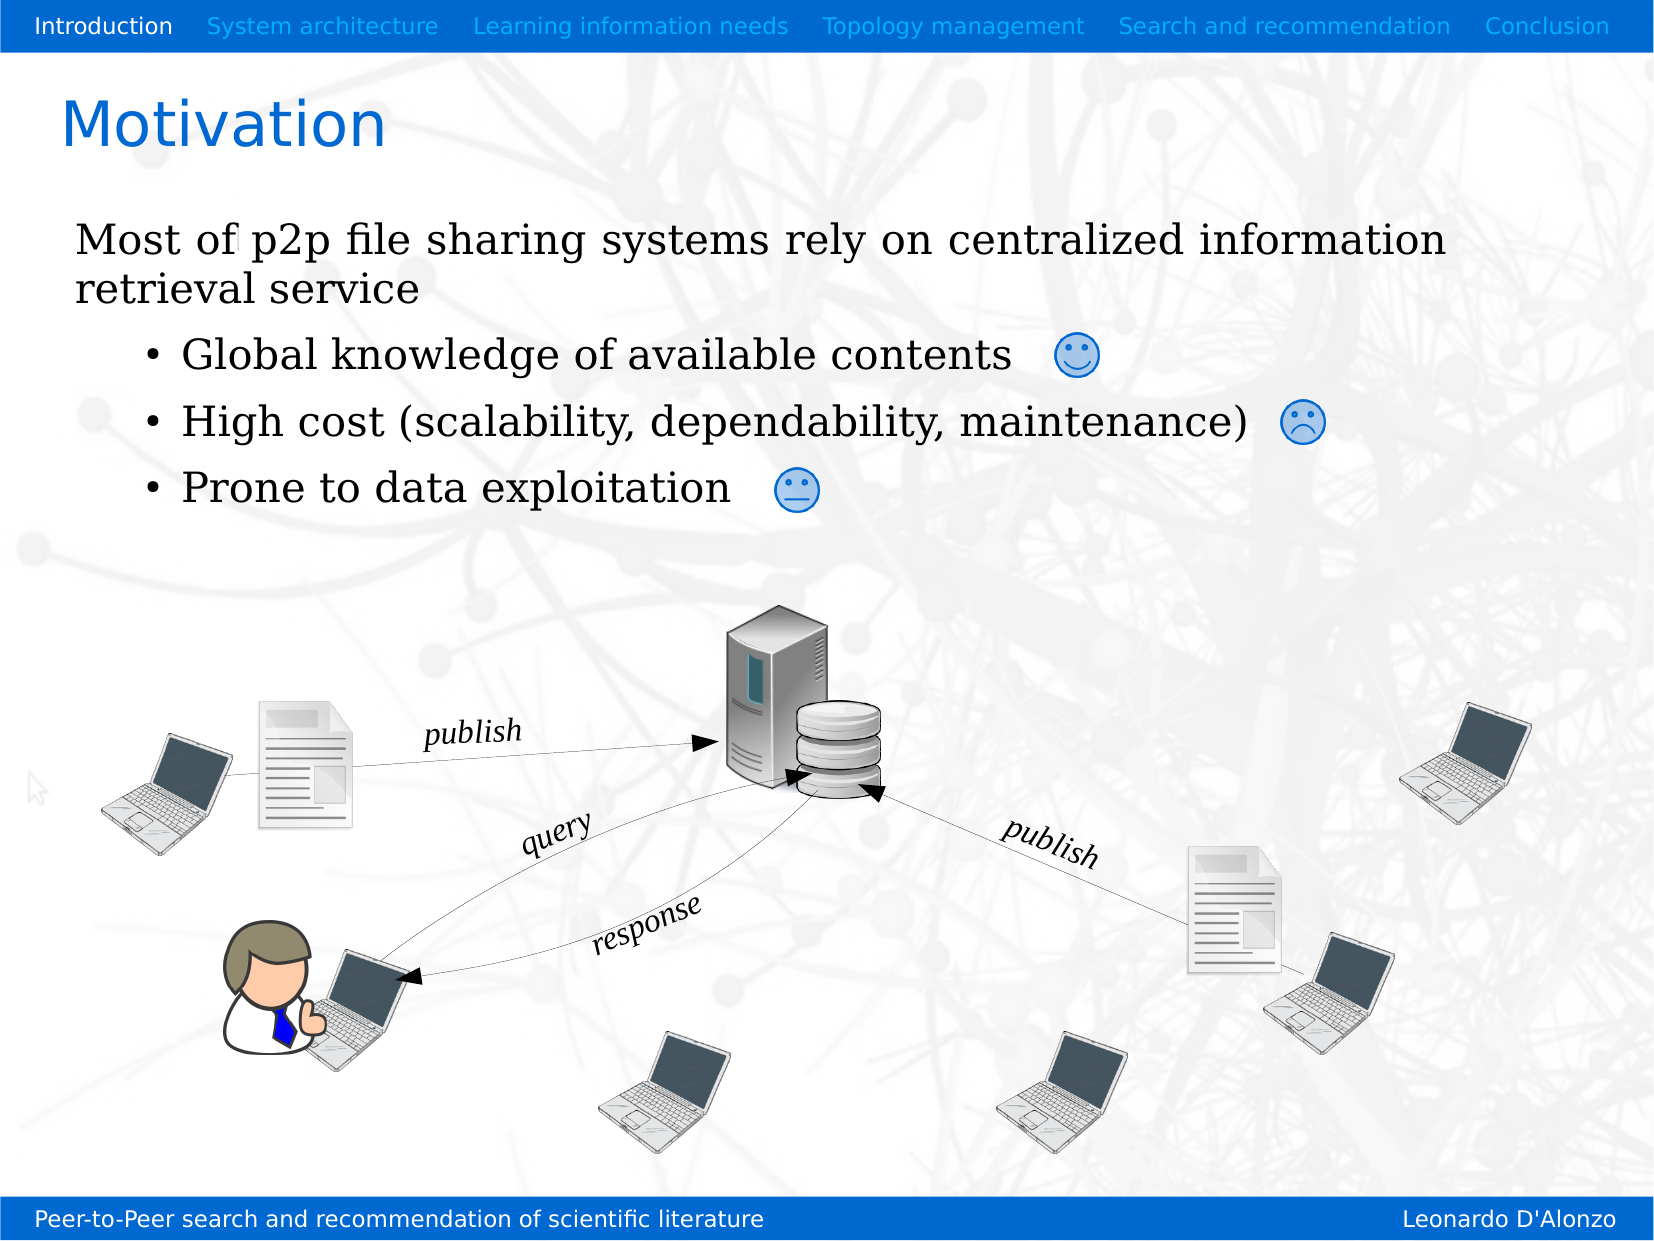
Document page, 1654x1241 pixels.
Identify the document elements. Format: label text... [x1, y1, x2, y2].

text_box [0, 0, 1654, 53]
text_box query [497, 776, 644, 887]
text_box Most of p2p file sharing systems rely on centralized information retrieval service Global knowledge of available contents High cost (scalability, dependability, maintenance) Prone to data exploitation [60, 208, 1600, 584]
text_box Peer-to-Peer search and recommendation of scientific literature [19, 1198, 898, 1241]
text_box Search and recommendation [1103, 6, 1467, 48]
text_box Introduction [19, 6, 189, 48]
title Motivation [60, 75, 1549, 175]
text_box Leonardo D'Alonzo [1387, 1198, 1647, 1241]
text_box System architecture [192, 6, 455, 48]
text_box response [568, 861, 750, 986]
text_box Learning information needs [458, 6, 804, 48]
text_box Topology management [807, 6, 1100, 48]
picture [0, 53, 1654, 1196]
text_box publish [407, 700, 582, 772]
text_box [0, 1196, 1654, 1241]
text_box publish [980, 794, 1162, 917]
text_box Conclusion [1470, 6, 1626, 48]
